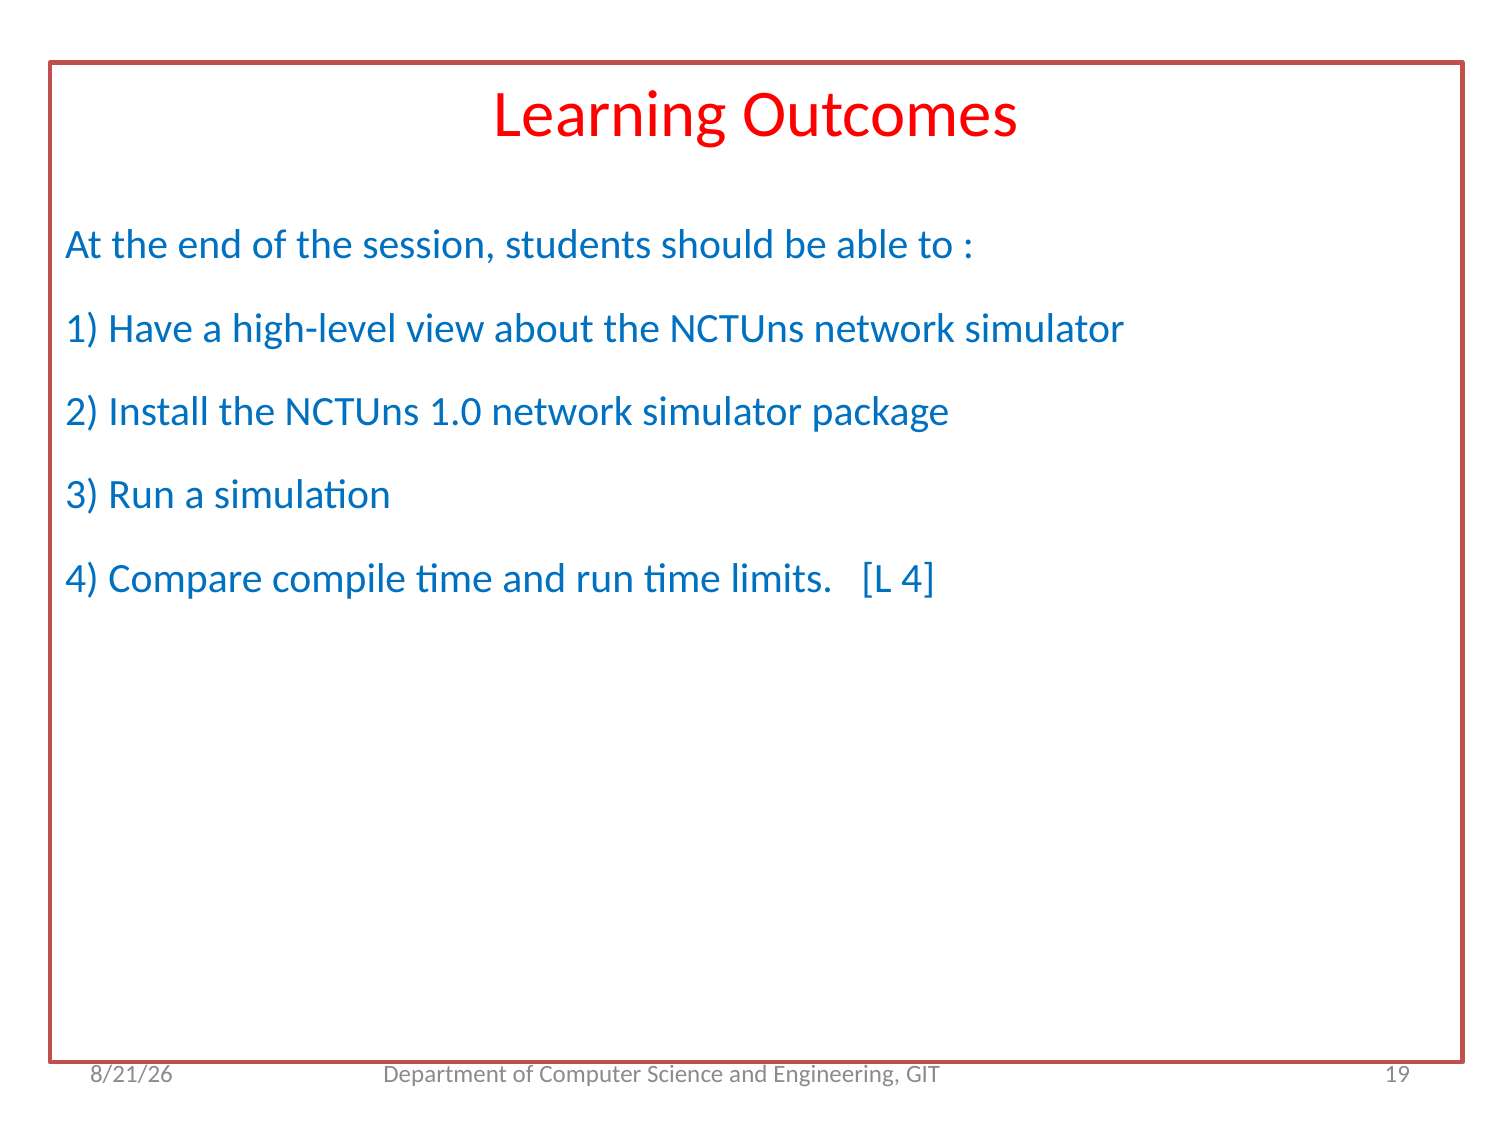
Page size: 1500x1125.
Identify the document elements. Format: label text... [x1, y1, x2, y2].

slide_number <number> [1074, 1042, 1425, 1103]
text_box 9/19/18 [75, 1043, 300, 1103]
text_box Department of Computer Science and Engineering, GIT [300, 1042, 1025, 1103]
subtitle Learning Outcomes At the end of the session, students should be able to : 1) Have a high-level view about the NCTUns network simulator 2) Install the NCTUns 1.0 network simulator package 3) Run a simulation 4) Compare compile time and run time limits. [L 4] [50, 62, 1463, 1063]
